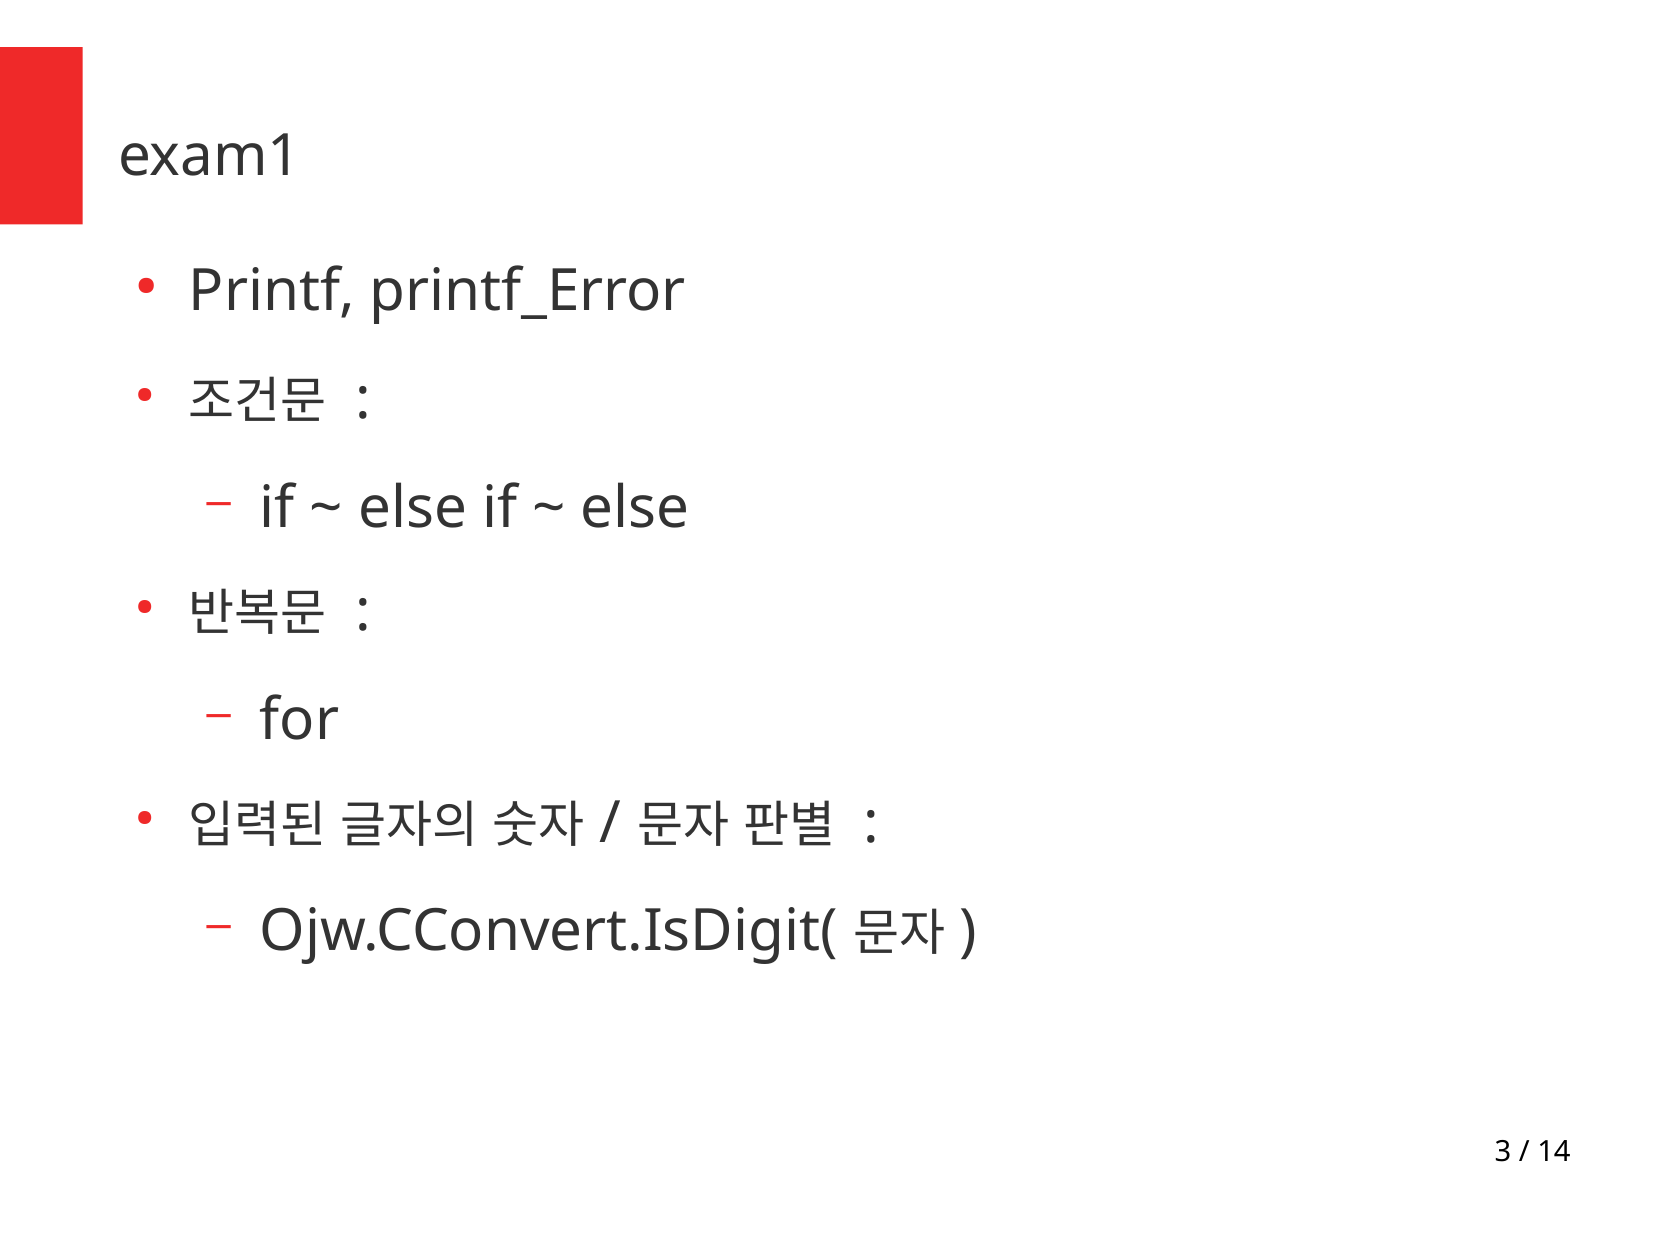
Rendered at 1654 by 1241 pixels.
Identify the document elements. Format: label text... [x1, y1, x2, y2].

list Printf, printf_Error 조건문 : if ~ else if ~ else 반복문 : for 입력된 글자의 숫자/문자 판별 : Ojw.CConvert.IsDigit(문자) [118, 248, 1536, 968]
title exam1 [118, 49, 1571, 257]
